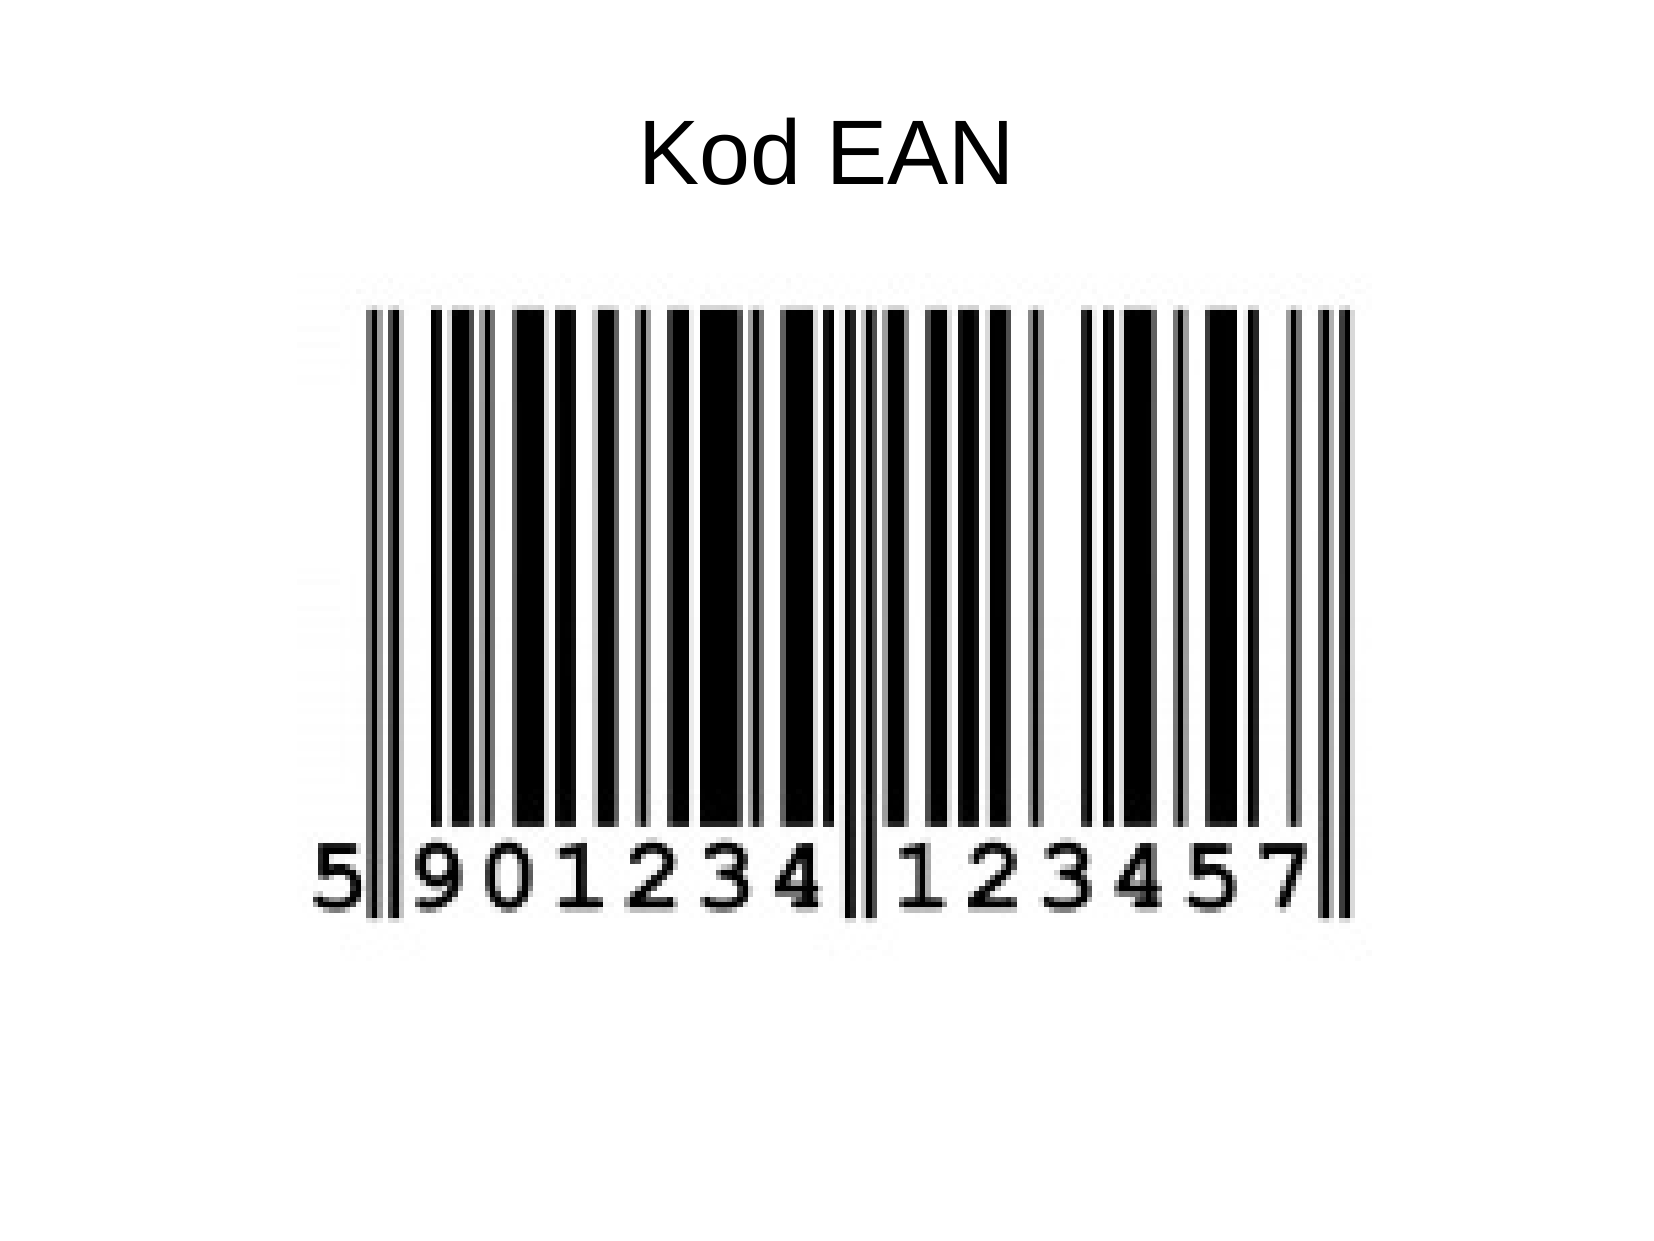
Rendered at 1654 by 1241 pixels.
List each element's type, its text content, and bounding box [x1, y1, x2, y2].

title Kod EAN [82, 49, 1571, 257]
picture [254, 273, 1399, 967]
